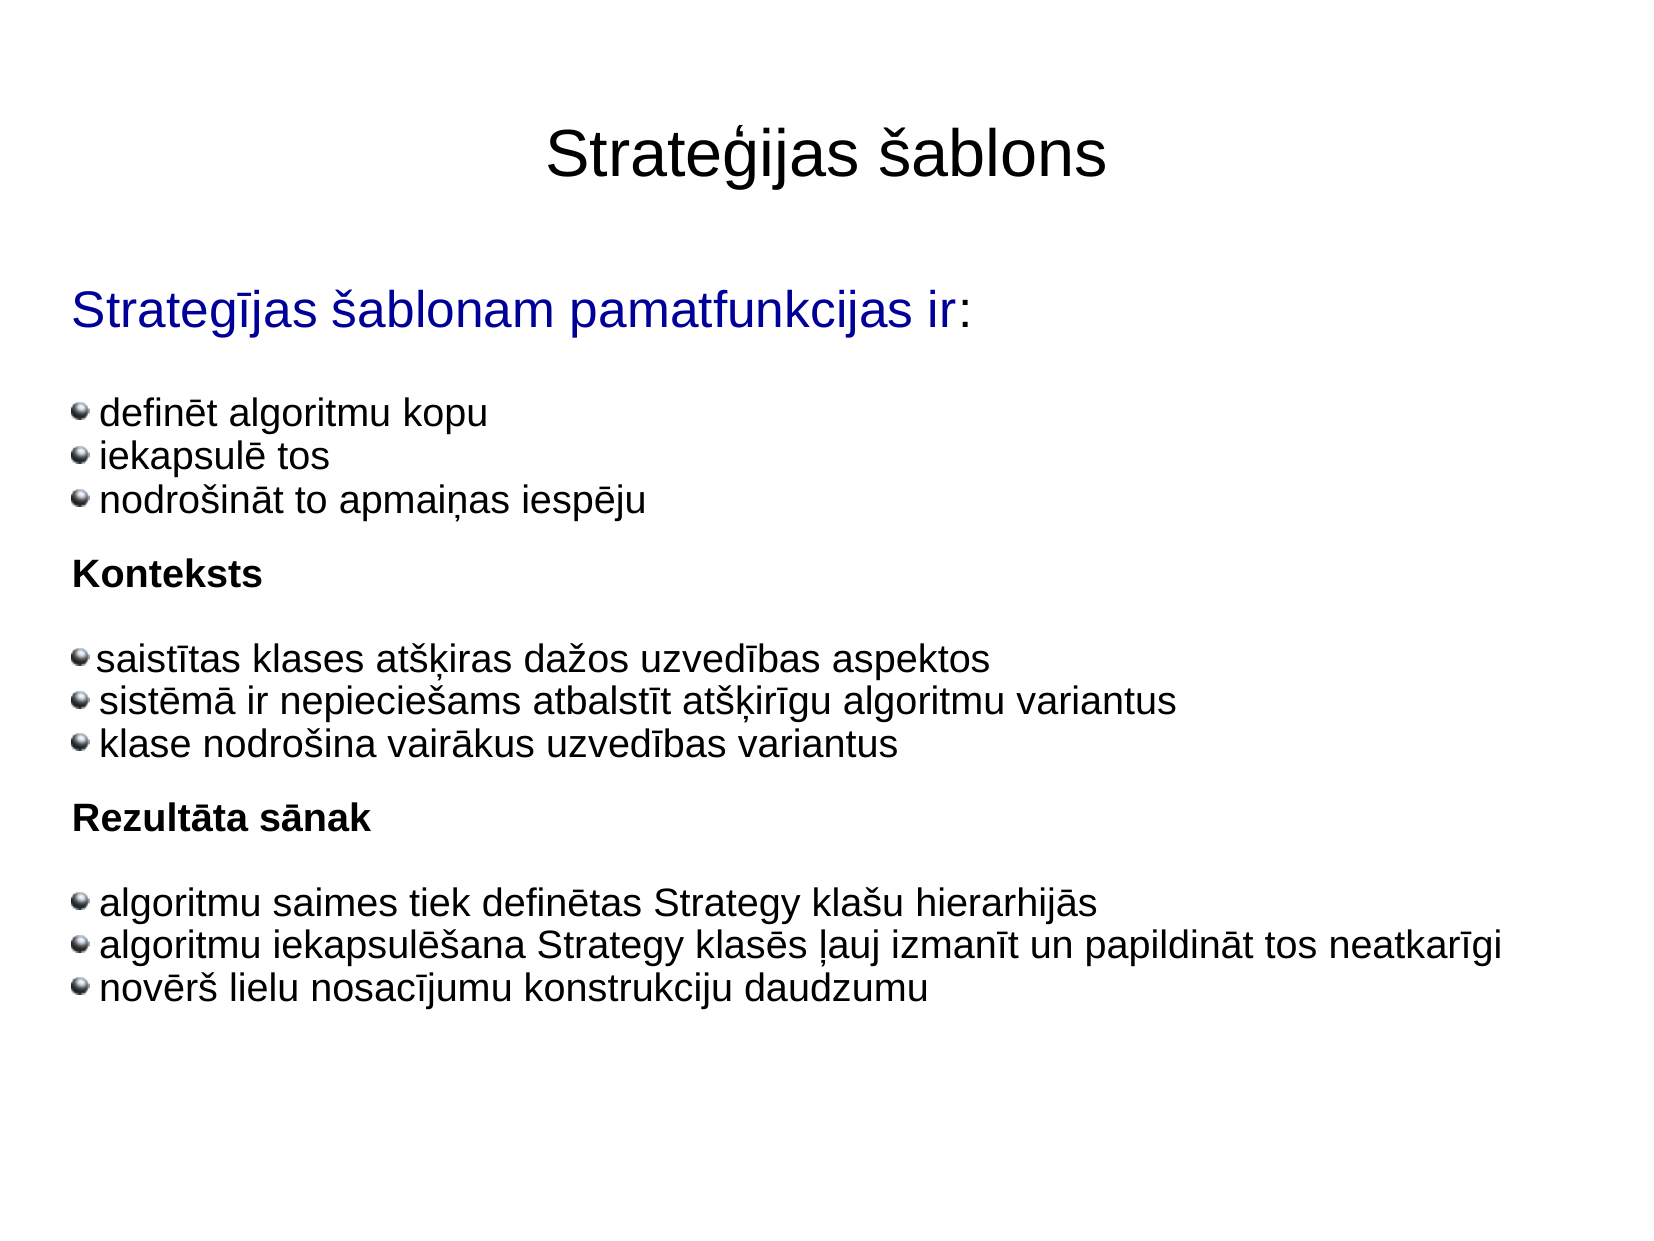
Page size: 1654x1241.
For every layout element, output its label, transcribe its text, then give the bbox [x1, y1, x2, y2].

title Strateģijas šablons [82, 49, 1571, 257]
list Strategījas šablonam pamatfunkcijas ir: definēt algoritmu kopu iekapsulē tos nodrošināt to apmaiņas iespēju Konteksts saistītas klases atšķiras dažos uzvedības aspektos sistēmā ir nepieciešams atbalstīt atšķirīgu algoritmu variantus klase nodrošina vairākus uzvedības variantus Rezultāta sānak algoritmu saimes tiek definētas Strategy klašu hierarhijās algoritmu iekapsulēšana Strategy klasēs ļauj izmanīt un papildināt tos neatkarīgi novērš lielu nosacījumu konstrukciju daudzumu [71, 290, 1561, 1010]
